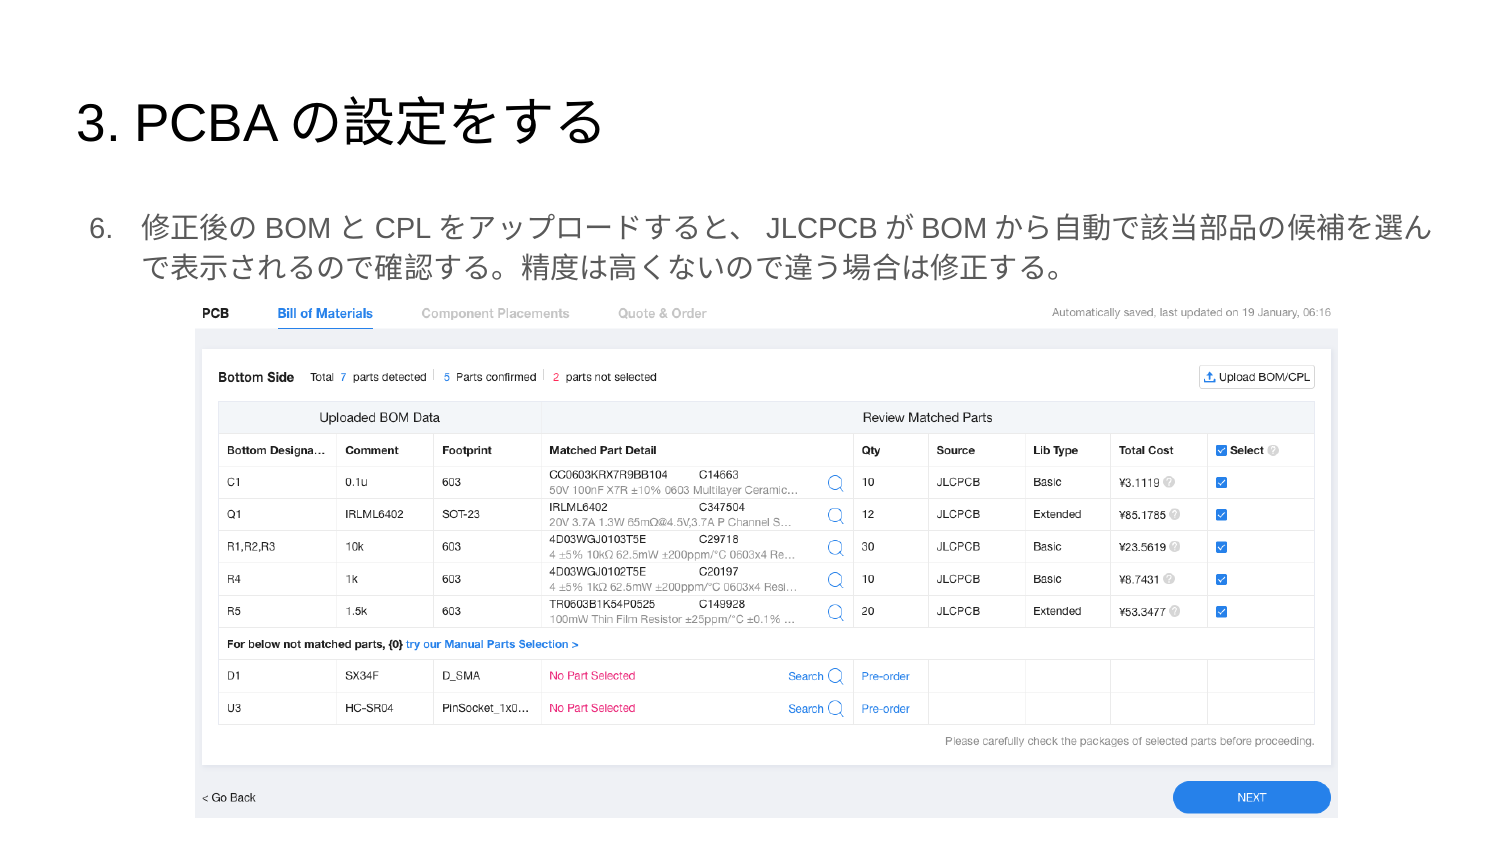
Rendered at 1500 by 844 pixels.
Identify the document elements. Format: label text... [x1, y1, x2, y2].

list 修正後のBOMとCPLをアップロードすると、JLCPCBがBOMから自動で該当部品の候補を選んで表示されるので確認する。精度は高くないので違う場合は修正する。 [51, 189, 1449, 750]
picture [195, 299, 1338, 819]
title PCBAの設定をする [51, 72, 1449, 167]
